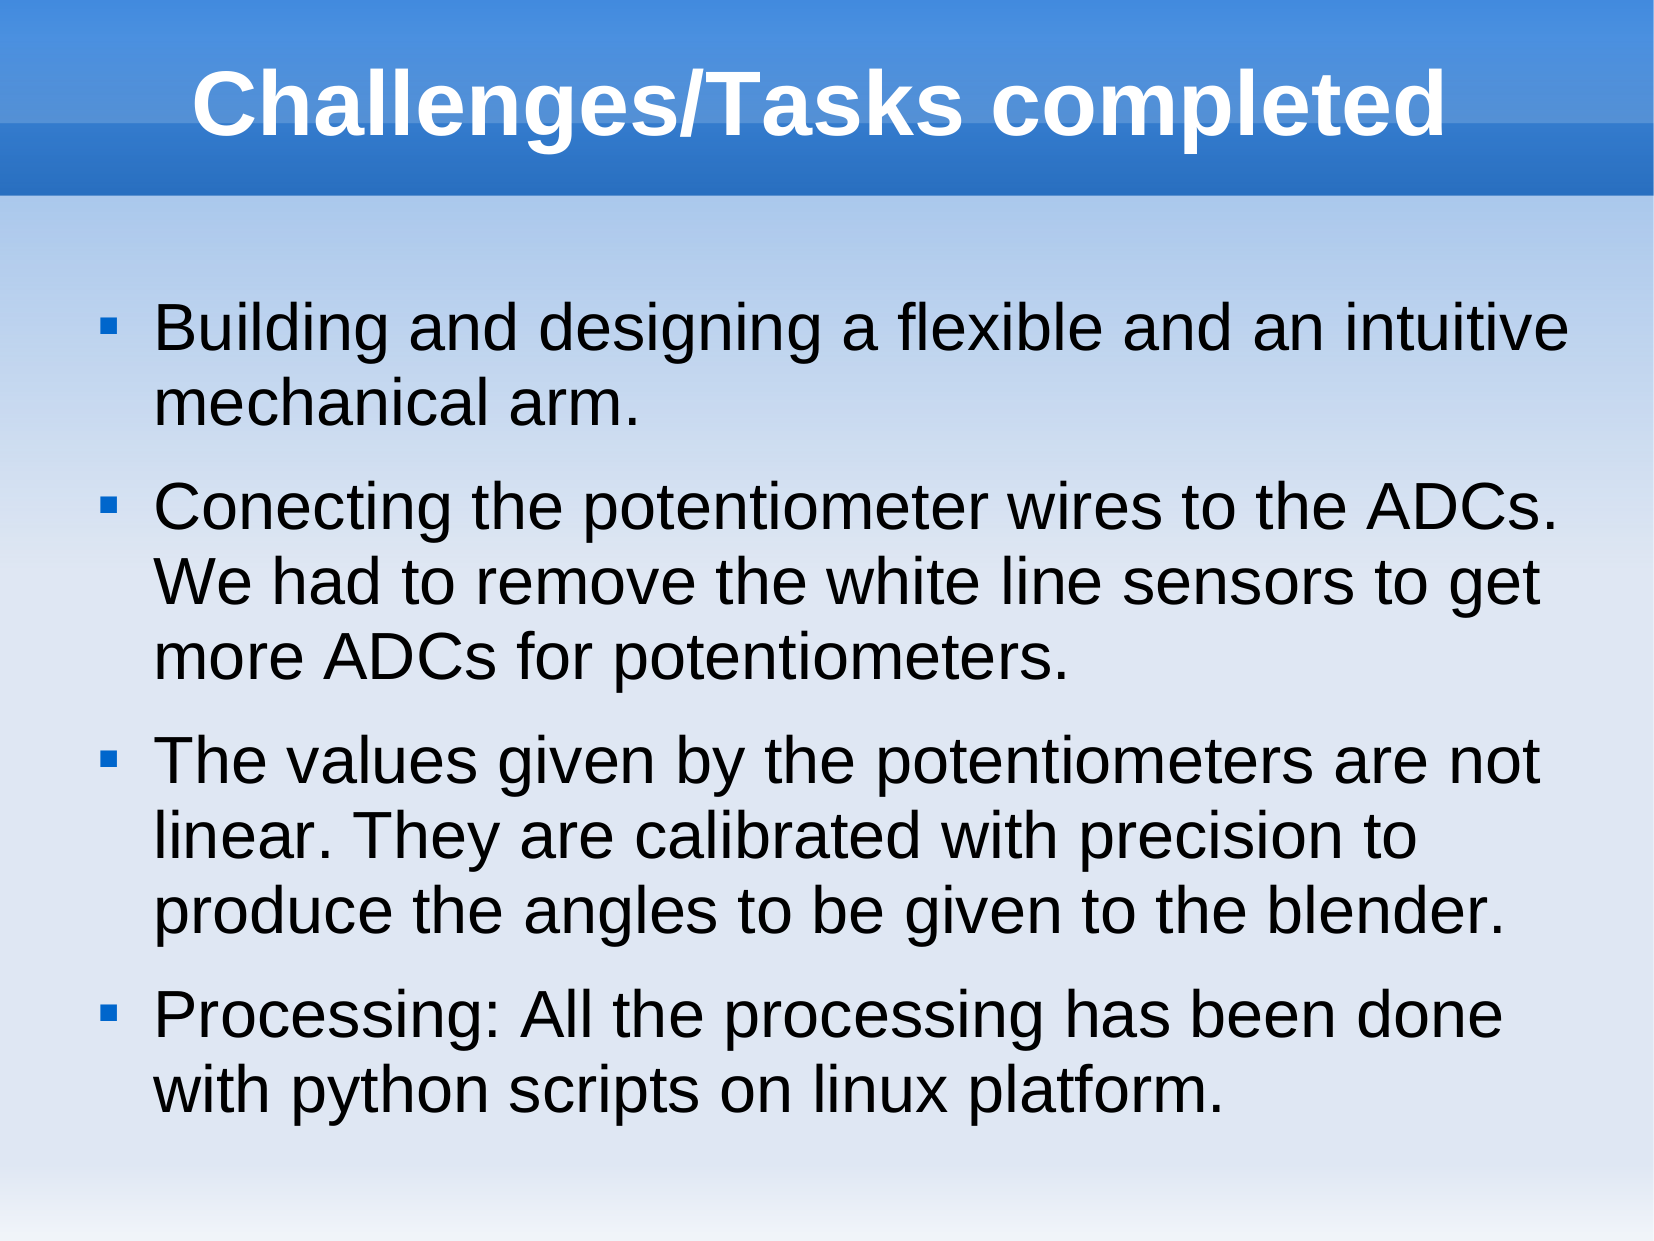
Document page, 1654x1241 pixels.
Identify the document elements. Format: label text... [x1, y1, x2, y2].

picture [0, 0, 1654, 1241]
list Building and designing a flexible and an intuitive mechanical arm. Conecting the potentiometer wires to the ADCs. We had to remove the white line sensors to get more ADCs for potentiometers. The values given by the potentiometers are not linear. They are calibrated with precision to produce the angles to be given to the blender. Processing: All the processing has been done with python scripts on linux platform. [82, 290, 1571, 1127]
title Challenges/Tasks completed [76, 7, 1565, 200]
